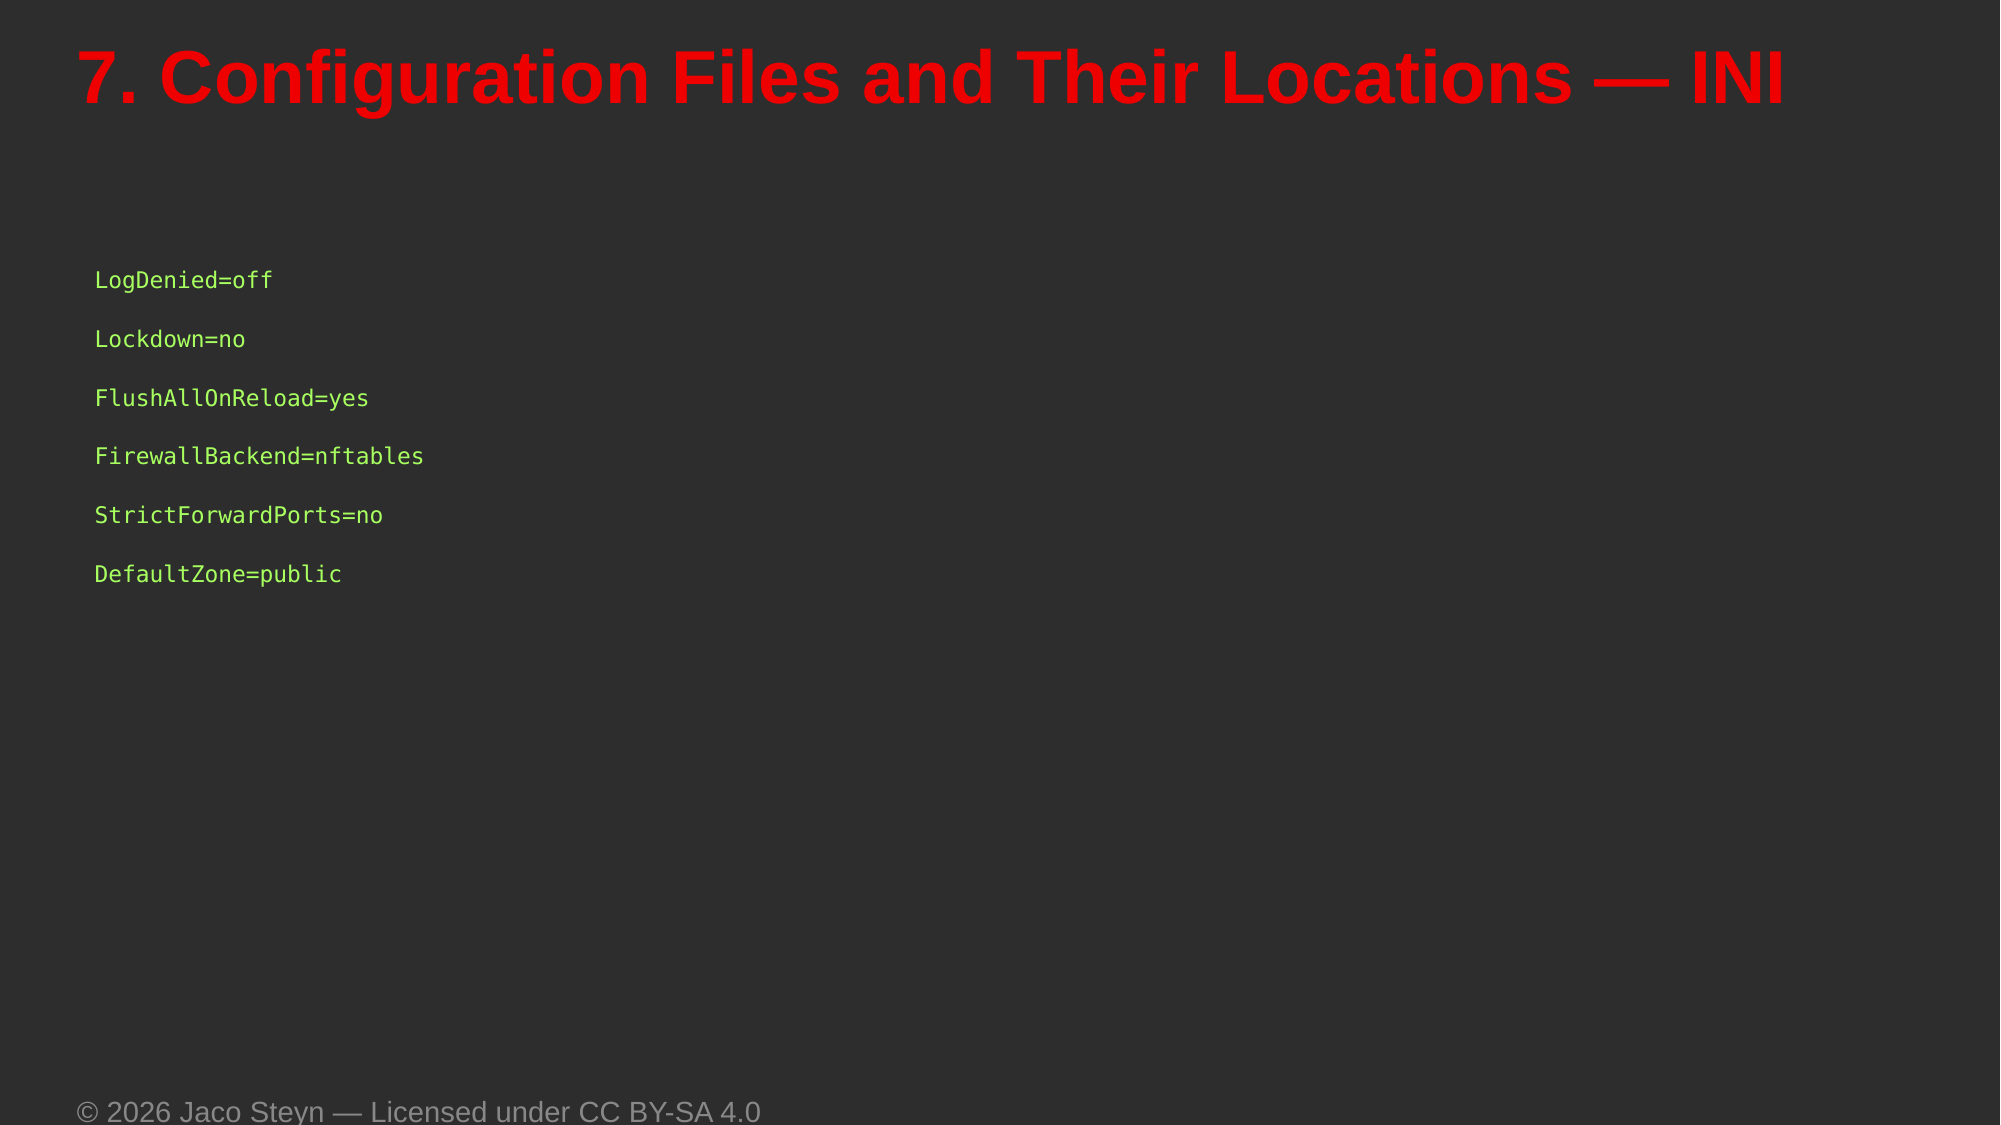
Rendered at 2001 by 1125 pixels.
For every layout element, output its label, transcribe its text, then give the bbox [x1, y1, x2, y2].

text_box © 2026 Jaco Steyn — Licensed under CC BY-SA 4.0 [59, 1083, 1942, 1120]
text_box LogDenied=off Lockdown=no FlushAllOnReload=yes FirewallBackend=nftables StrictForwardPorts=no DefaultZone=public [59, 194, 1942, 1052]
text_box 7. Configuration Files and Their Locations — INI [59, 23, 1942, 178]
